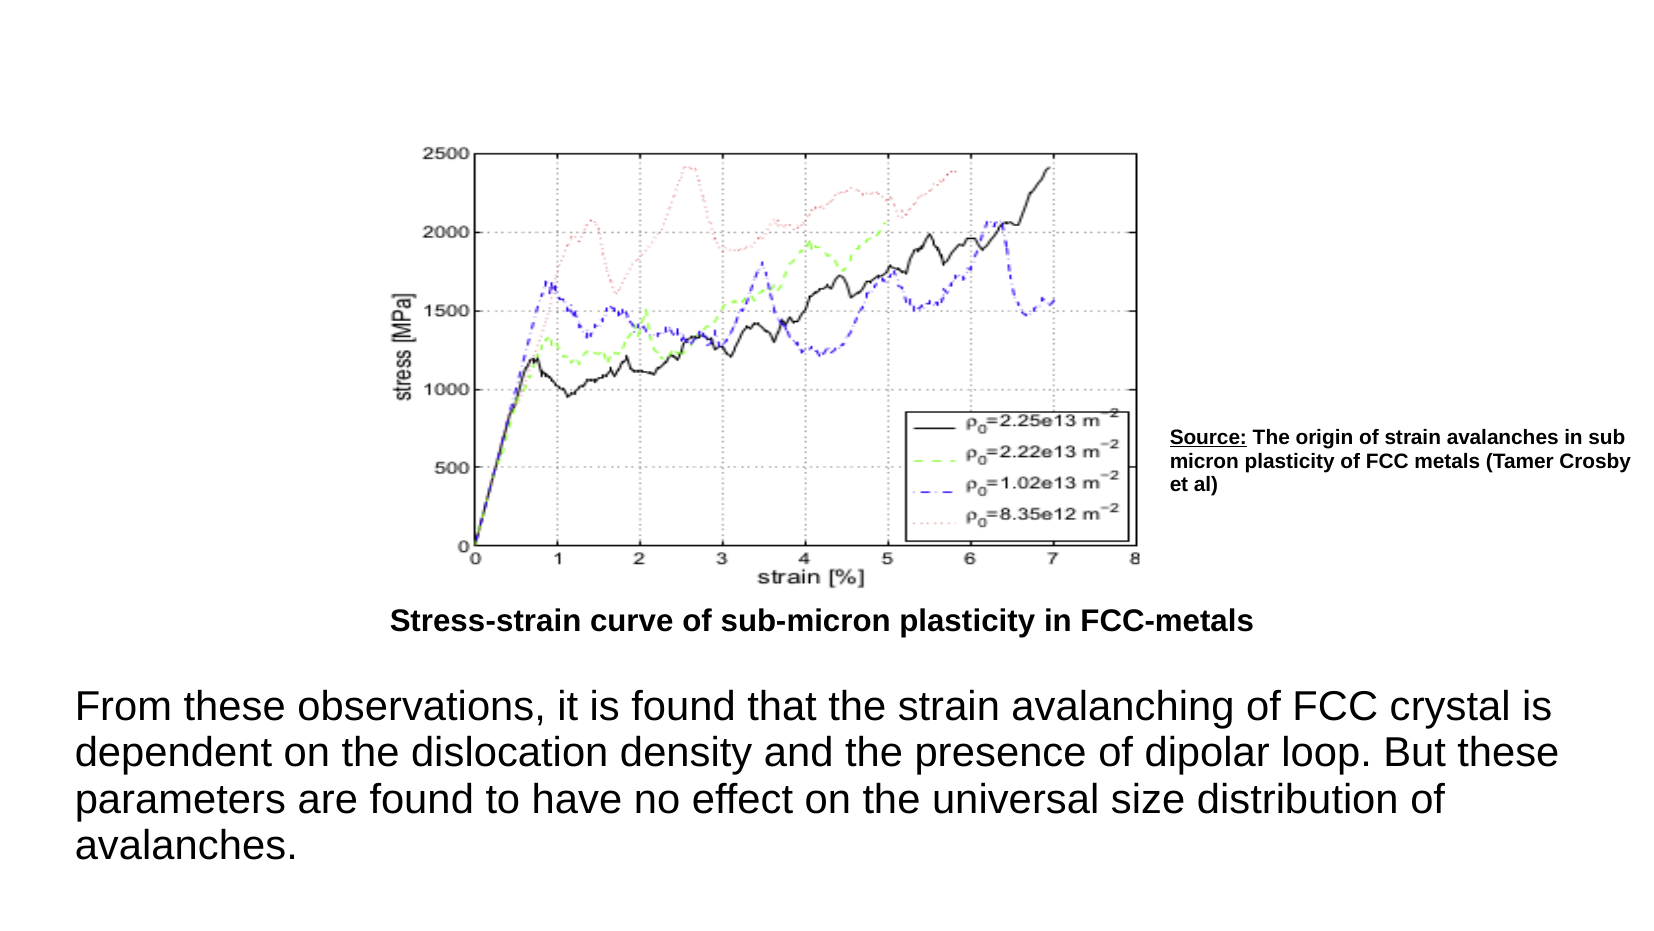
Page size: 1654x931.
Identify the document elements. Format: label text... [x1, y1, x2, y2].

picture [354, 134, 1201, 601]
text_box Source: The origin of strain avalanches in sub micron plasticity of FCC metals (Tamer Crosby et al) [1155, 418, 1654, 511]
text_box From these observations, it is found that the strain avalanching of FCC crystal is dependent on the dislocation density and the presence of dipolar loop. But these parameters are found to have no effect on the universal size distribution of avalanches. [60, 675, 1621, 876]
text_box Stress-strain curve of sub-micron plasticity in FCC-metals [375, 595, 1654, 646]
